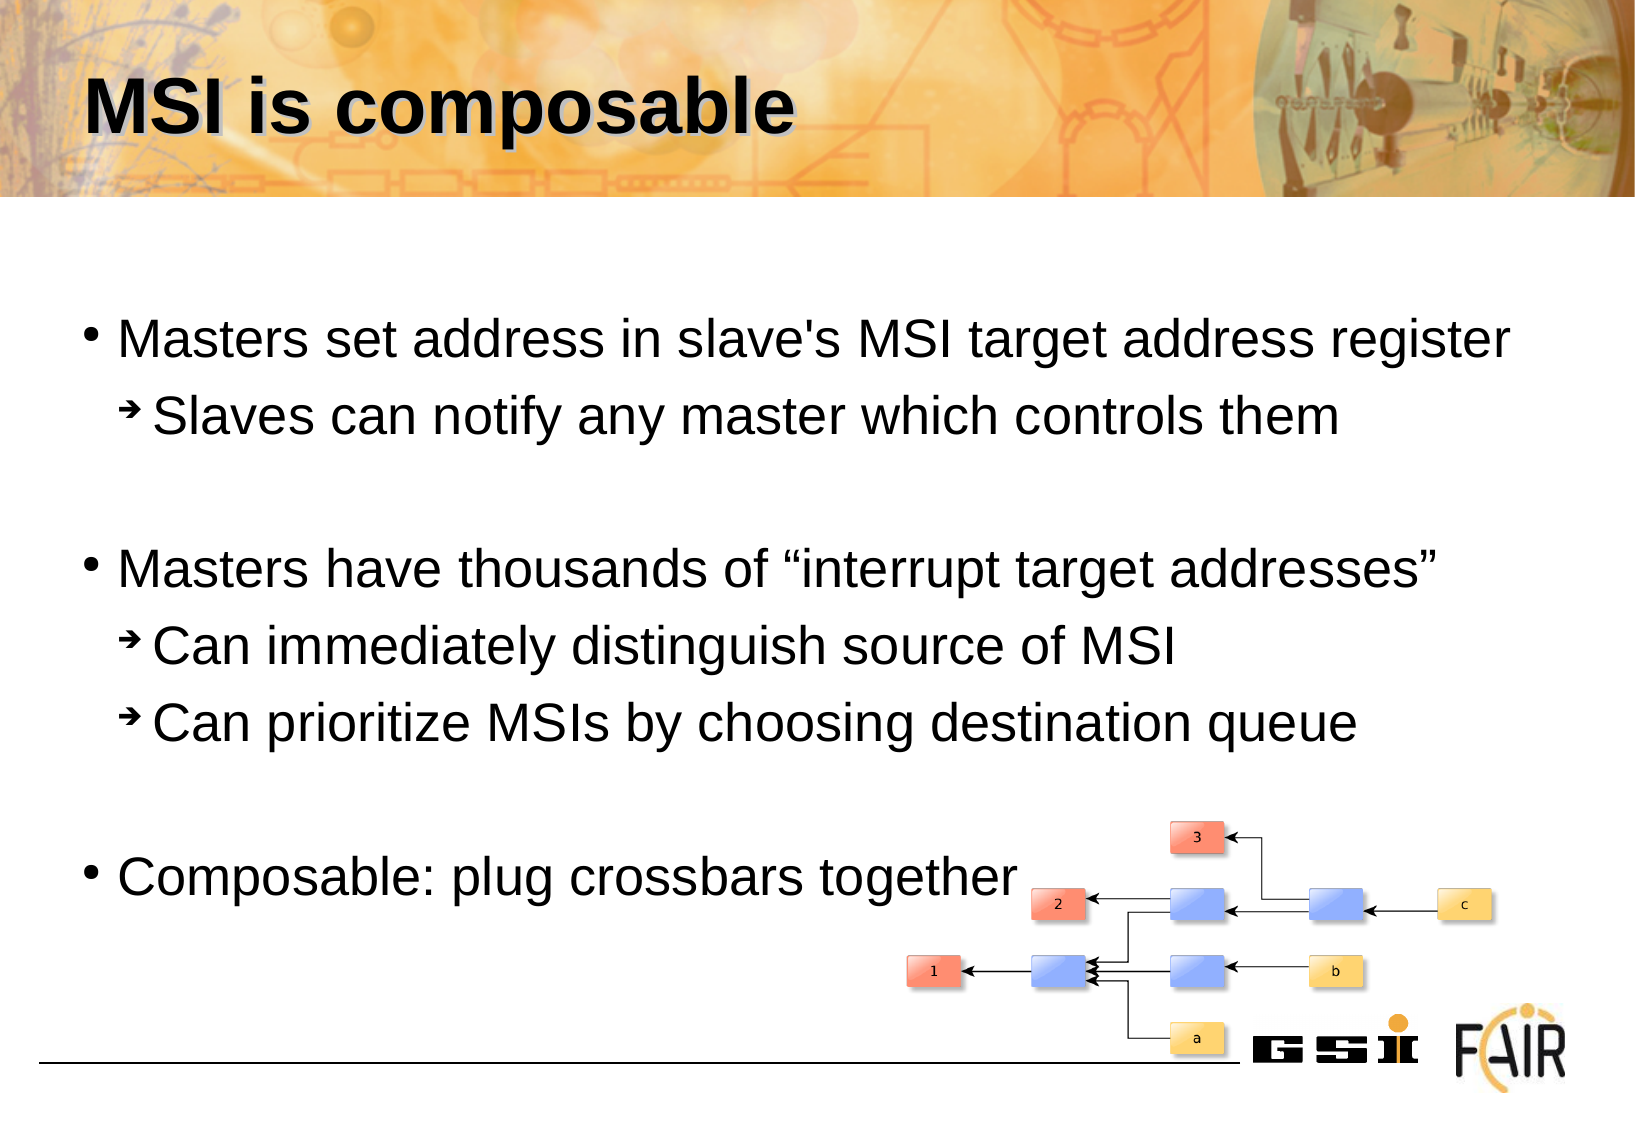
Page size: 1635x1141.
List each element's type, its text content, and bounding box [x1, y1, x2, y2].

picture [0, 0, 1635, 197]
picture [897, 812, 1565, 1093]
subtitle Masters set address in slave's MSI target address register Slaves can notify any master which controls them Masters have thousands of “interrupt target addresses” Can immediately distinguish source of MSI Can prioritize MSIs by choosing destination queue Composable: plug crossbars together [81, 274, 1553, 1013]
title MSI is composable [68, 12, 1570, 191]
